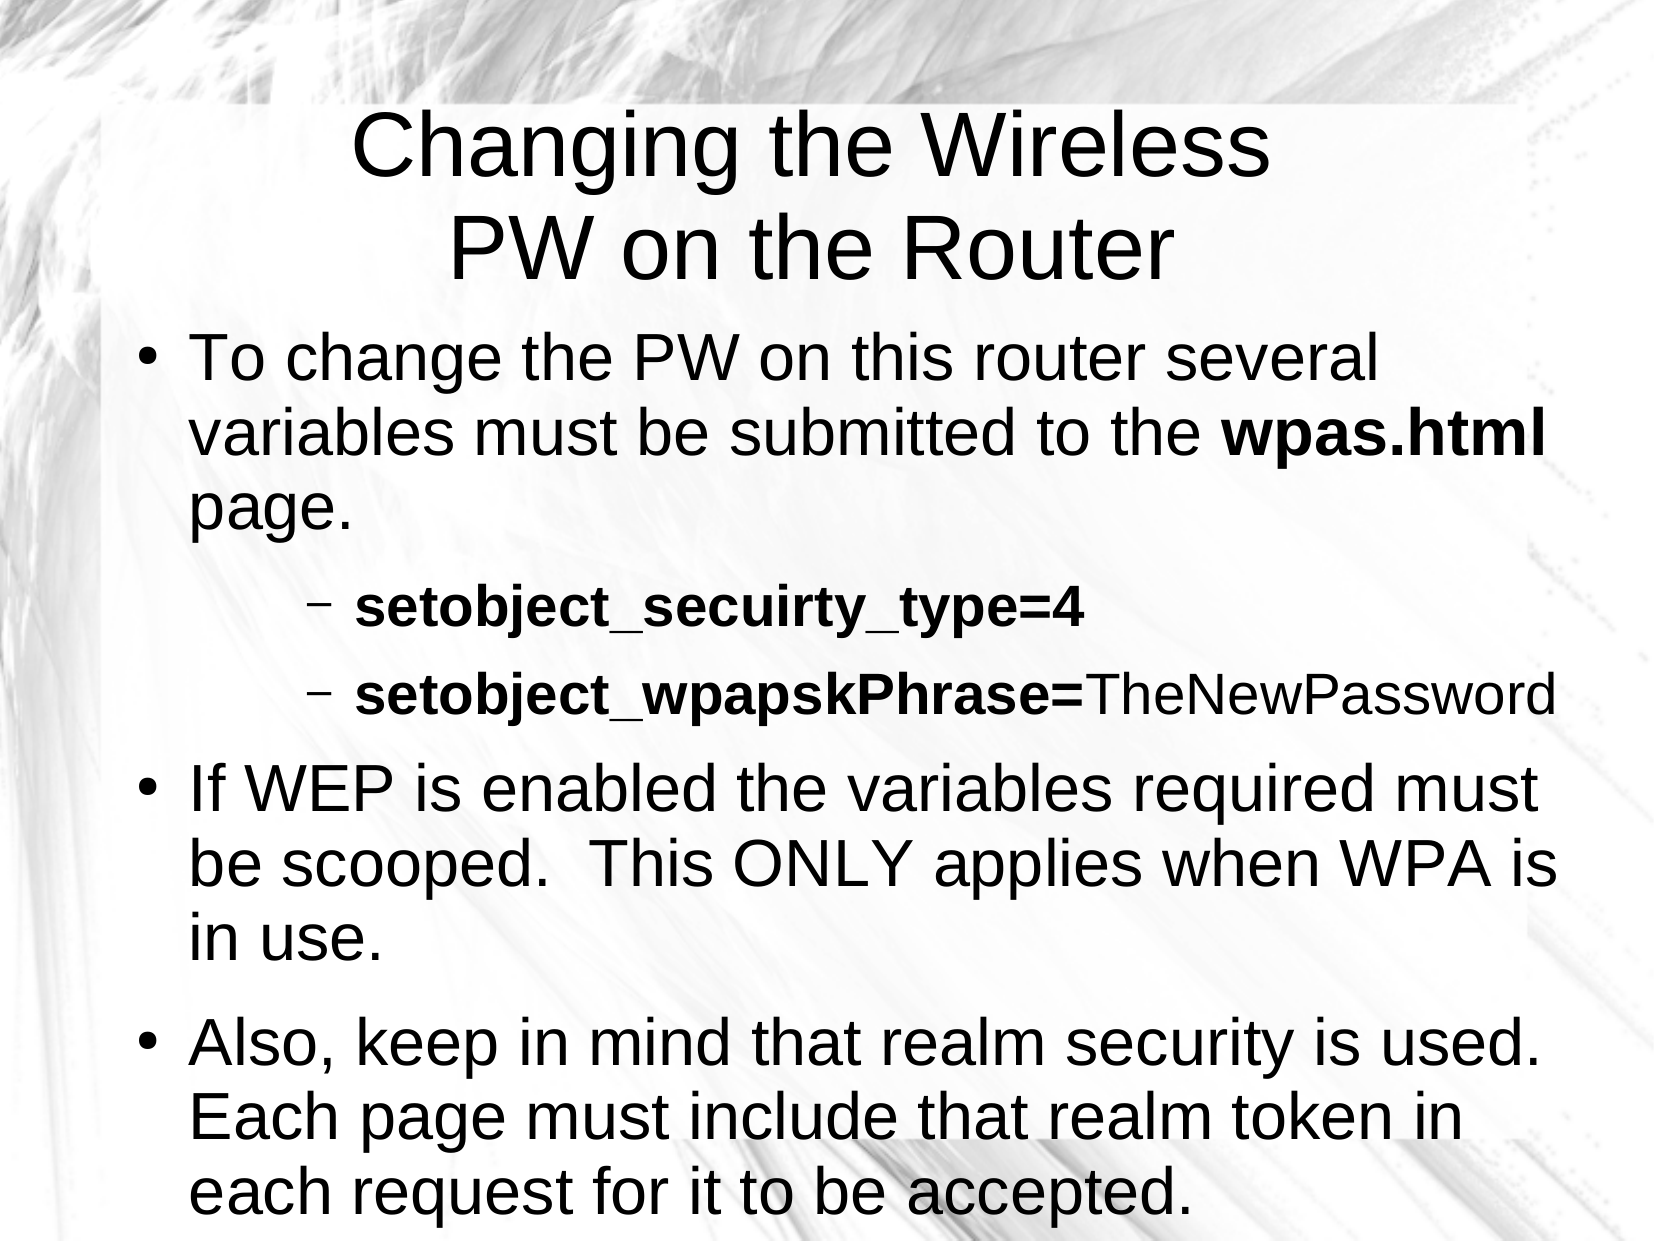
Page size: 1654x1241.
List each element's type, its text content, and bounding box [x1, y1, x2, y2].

picture [0, 0, 1654, 1241]
list To change the PW on this router several variables must be submitted to the wpas.html page. setobject_secuirty_type=4 setobject_wpapskPhrase=TheNewPassword If WEP is enabled the variables required must be scooped. This ONLY applies when WPA is in use. Also, keep in mind that realm security is used. Each page must include that realm token in each request for it to be accepted. [118, 319, 1571, 1227]
title Changing the Wireless PW on the Router [118, 93, 1506, 299]
